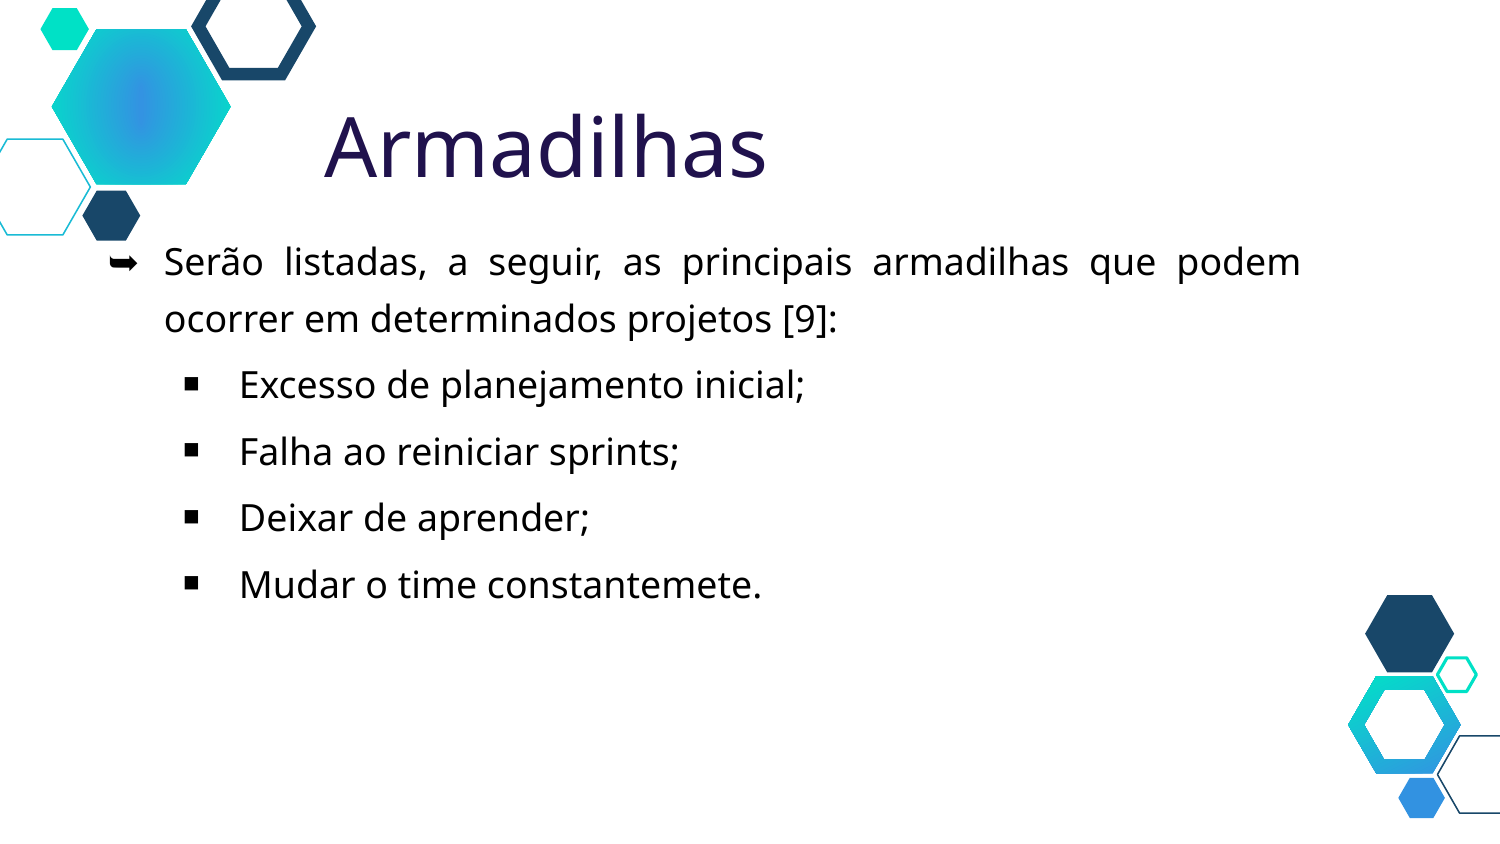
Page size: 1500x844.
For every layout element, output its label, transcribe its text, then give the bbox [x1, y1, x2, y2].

title Armadilhas [309, 103, 1121, 209]
list Serão listadas, a seguir, as principais armadilhas que podem ocorrer em determinados projetos [9]: Excesso de planejamento inicial; Falha ao reiniciar sprints; Deixar de aprender; Mudar o time constantemete. [74, 212, 1318, 750]
